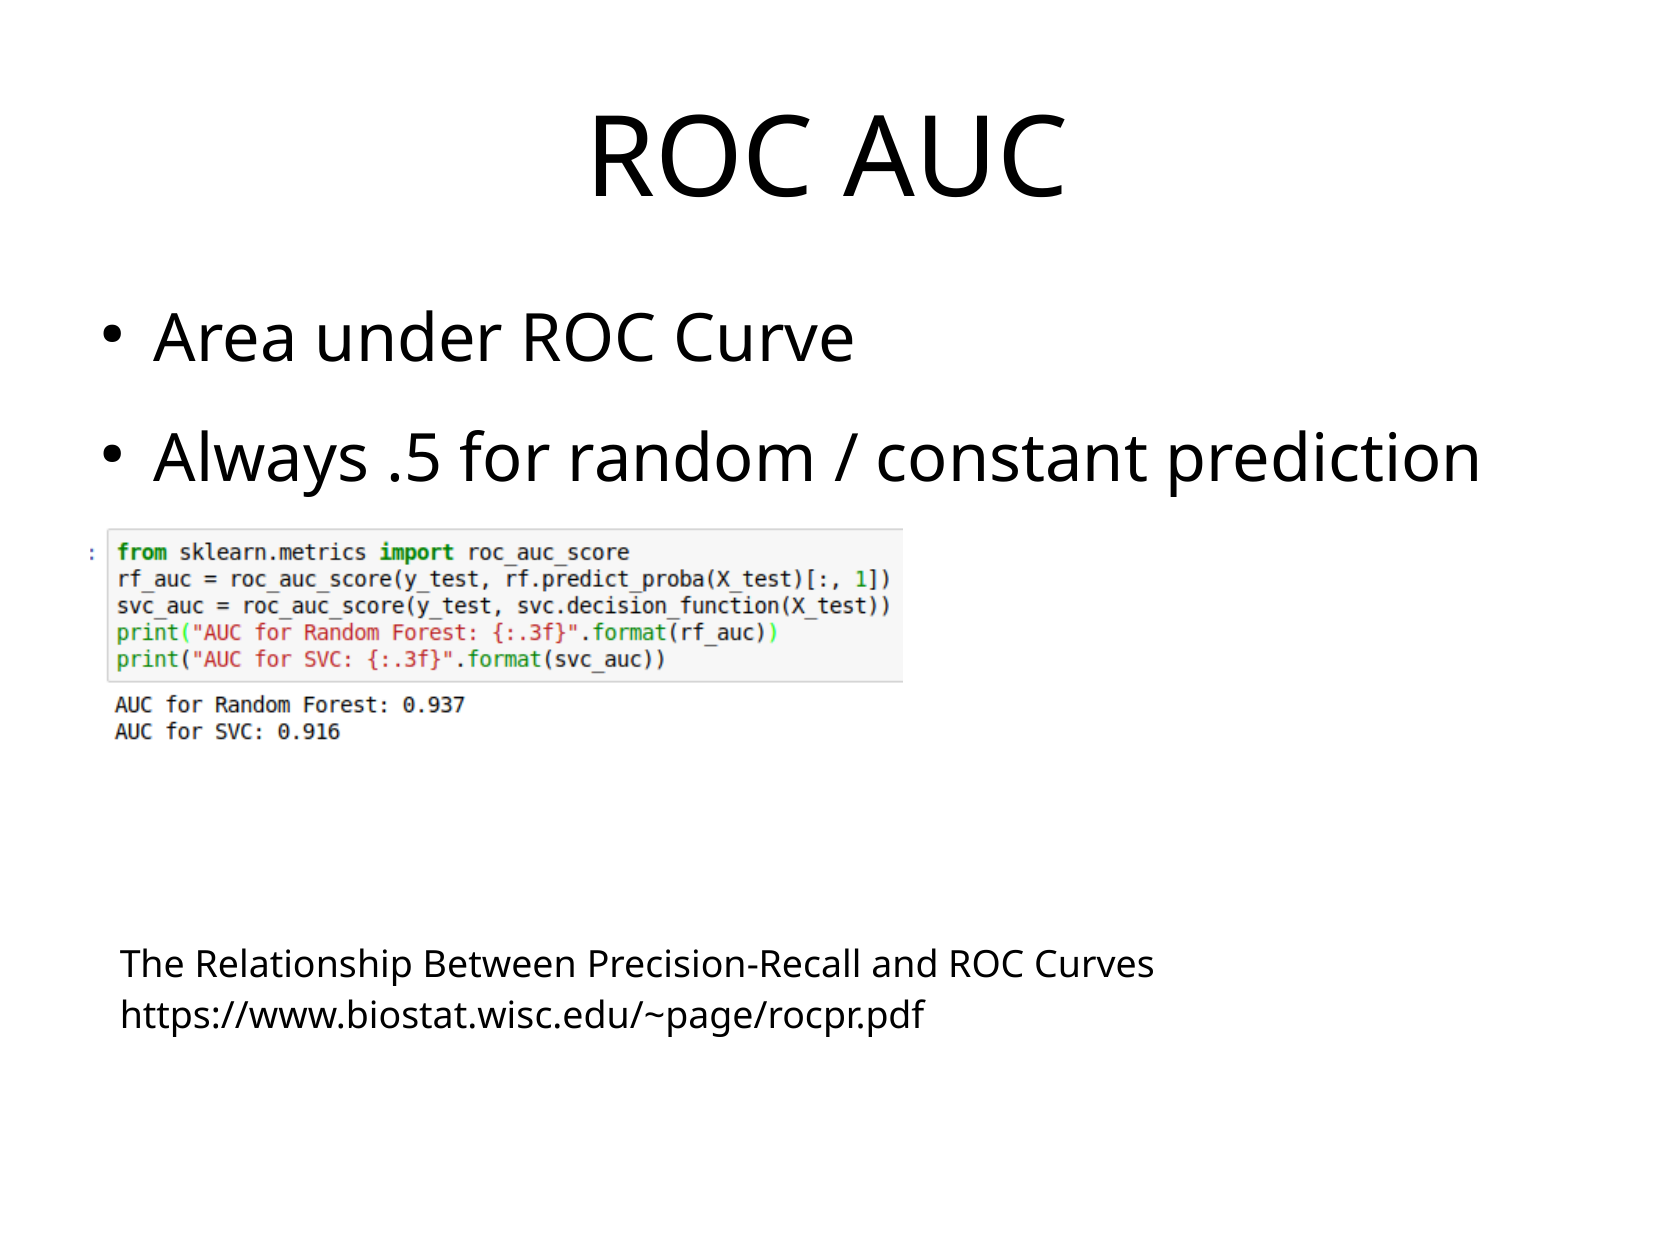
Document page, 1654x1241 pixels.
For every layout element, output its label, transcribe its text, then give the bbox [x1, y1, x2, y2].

title ROC AUC [82, 49, 1571, 257]
list Area under ROC Curve Always .5 for random / constant prediction [82, 290, 1571, 1010]
text_box The Relationship Between Precision-Recall and ROC Curves https://www.biostat.wisc.edu/~page/rocpr.pdf [105, 930, 1052, 1021]
picture [90, 524, 903, 752]
